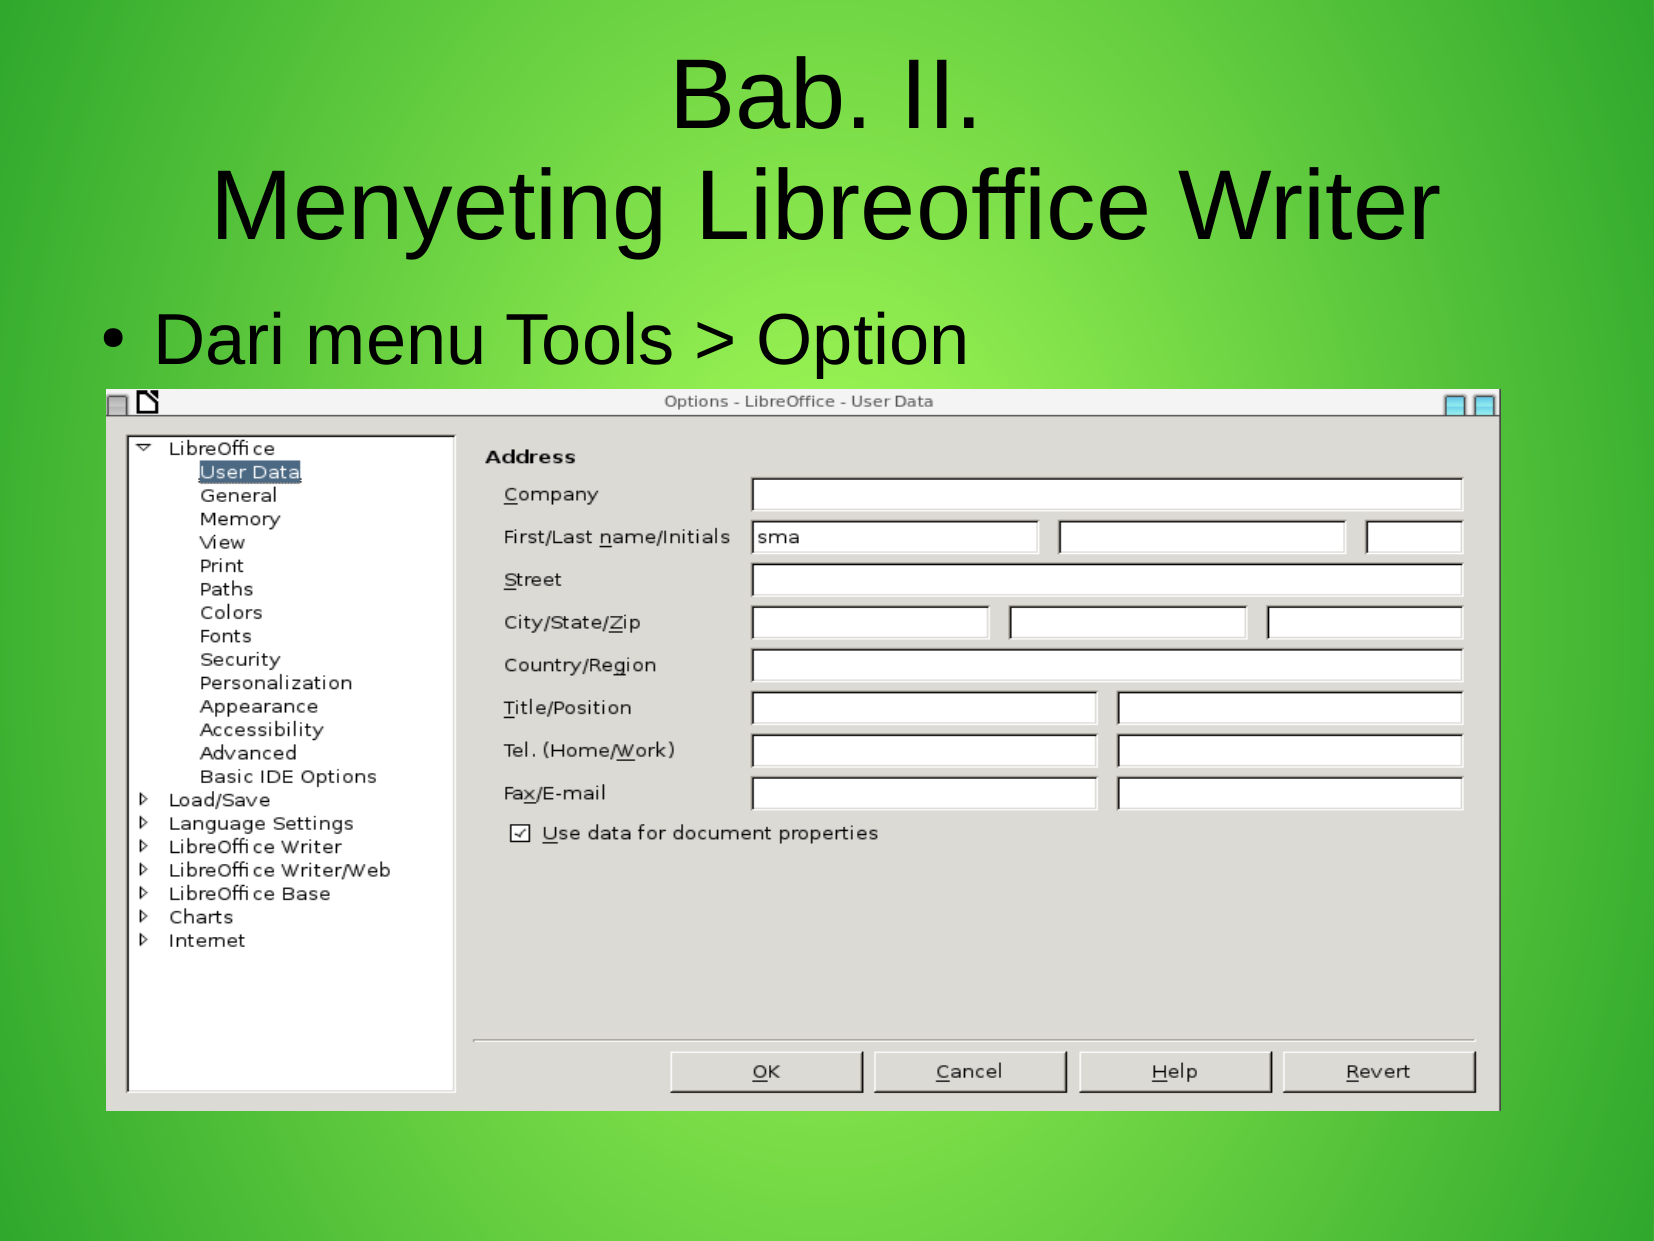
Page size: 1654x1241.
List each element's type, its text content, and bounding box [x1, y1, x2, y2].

title Bab. II. Menyeting Libreoffice Writer [82, 38, 1571, 261]
list Dari menu Tools > Option [82, 299, 1571, 390]
picture [106, 389, 1501, 1111]
